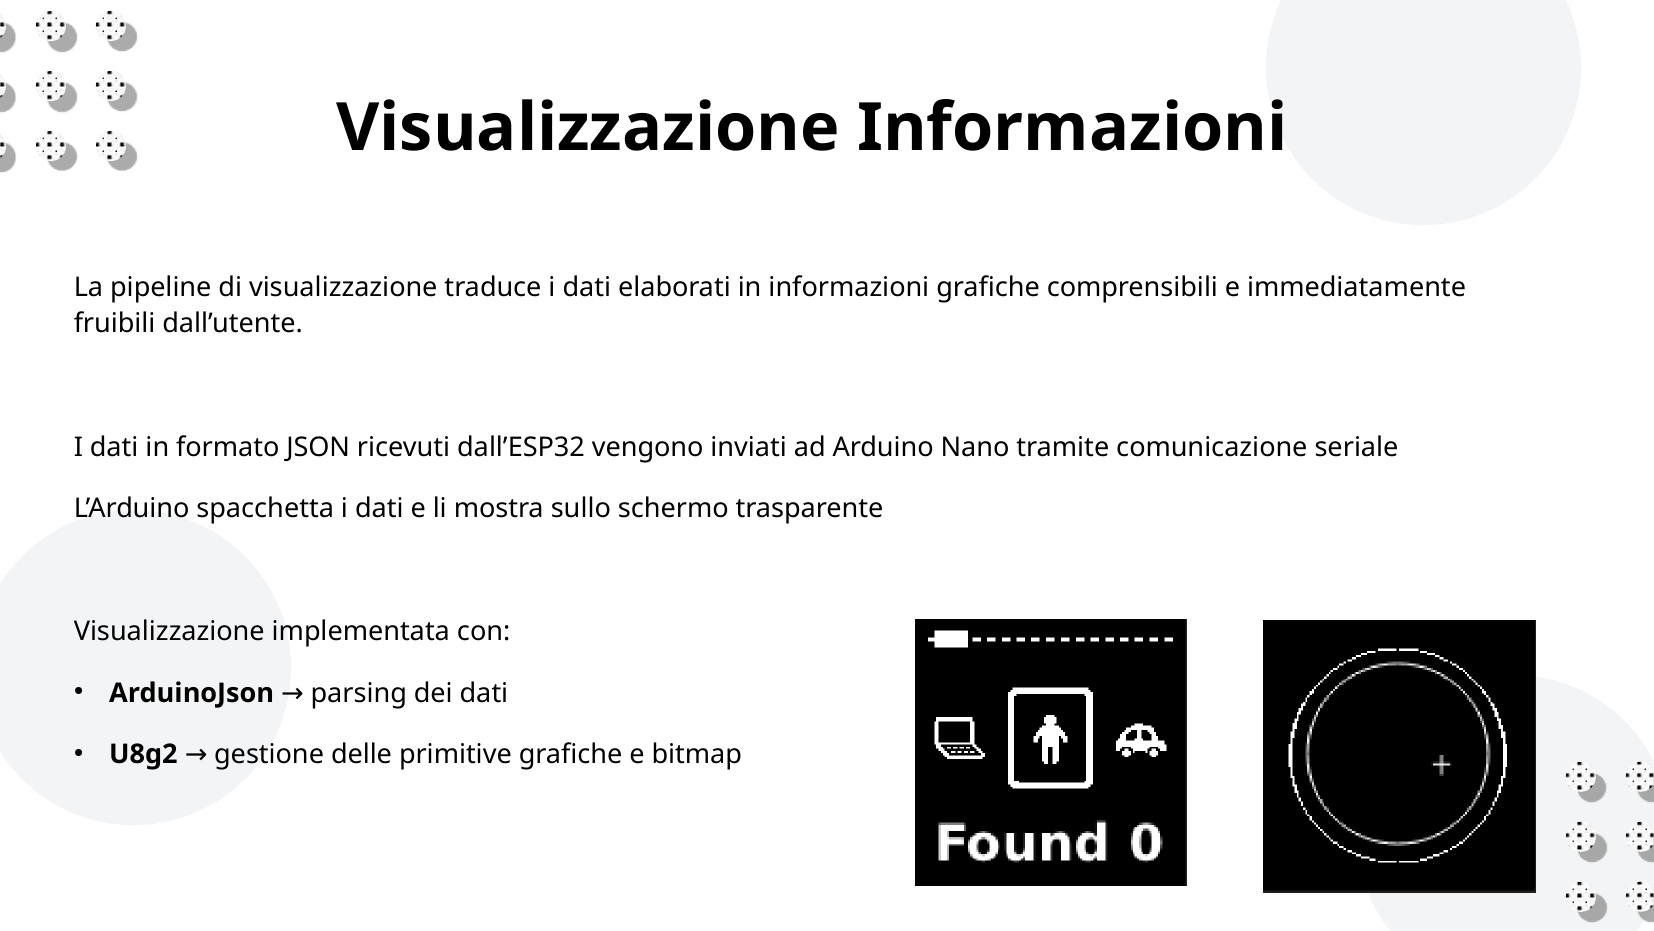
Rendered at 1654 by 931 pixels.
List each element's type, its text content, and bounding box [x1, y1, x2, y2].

picture [1263, 620, 1536, 893]
picture [35, 11, 66, 42]
picture [1565, 821, 1596, 852]
title Visualizzazione Informazioni [76, 47, 1565, 203]
picture [0, 133, 7, 159]
picture [1625, 821, 1654, 852]
picture [1625, 881, 1654, 912]
picture [1625, 761, 1654, 792]
picture [35, 70, 66, 102]
picture [95, 10, 126, 41]
picture [1565, 881, 1596, 912]
picture [35, 130, 67, 162]
picture [0, 14, 6, 39]
picture [915, 619, 1187, 886]
text_box La pipeline di visualizzazione traduce i dati elaborati in informazioni grafiche comprensibili e immediatamente fruibili dall’utente. I dati in formato JSON ricevuti dall’ESP32 vengono inviati ad Arduino Nano tramite comunicazione seriale L’Arduino spacchetta i dati e li mostra sullo schermo trasparente Visualizzazione implementata con: ArduinoJson → parsing dei dati U8g2 → gestione delle primitive grafiche e bitmap [59, 260, 1565, 837]
picture [0, 74, 6, 99]
picture [1565, 761, 1596, 792]
